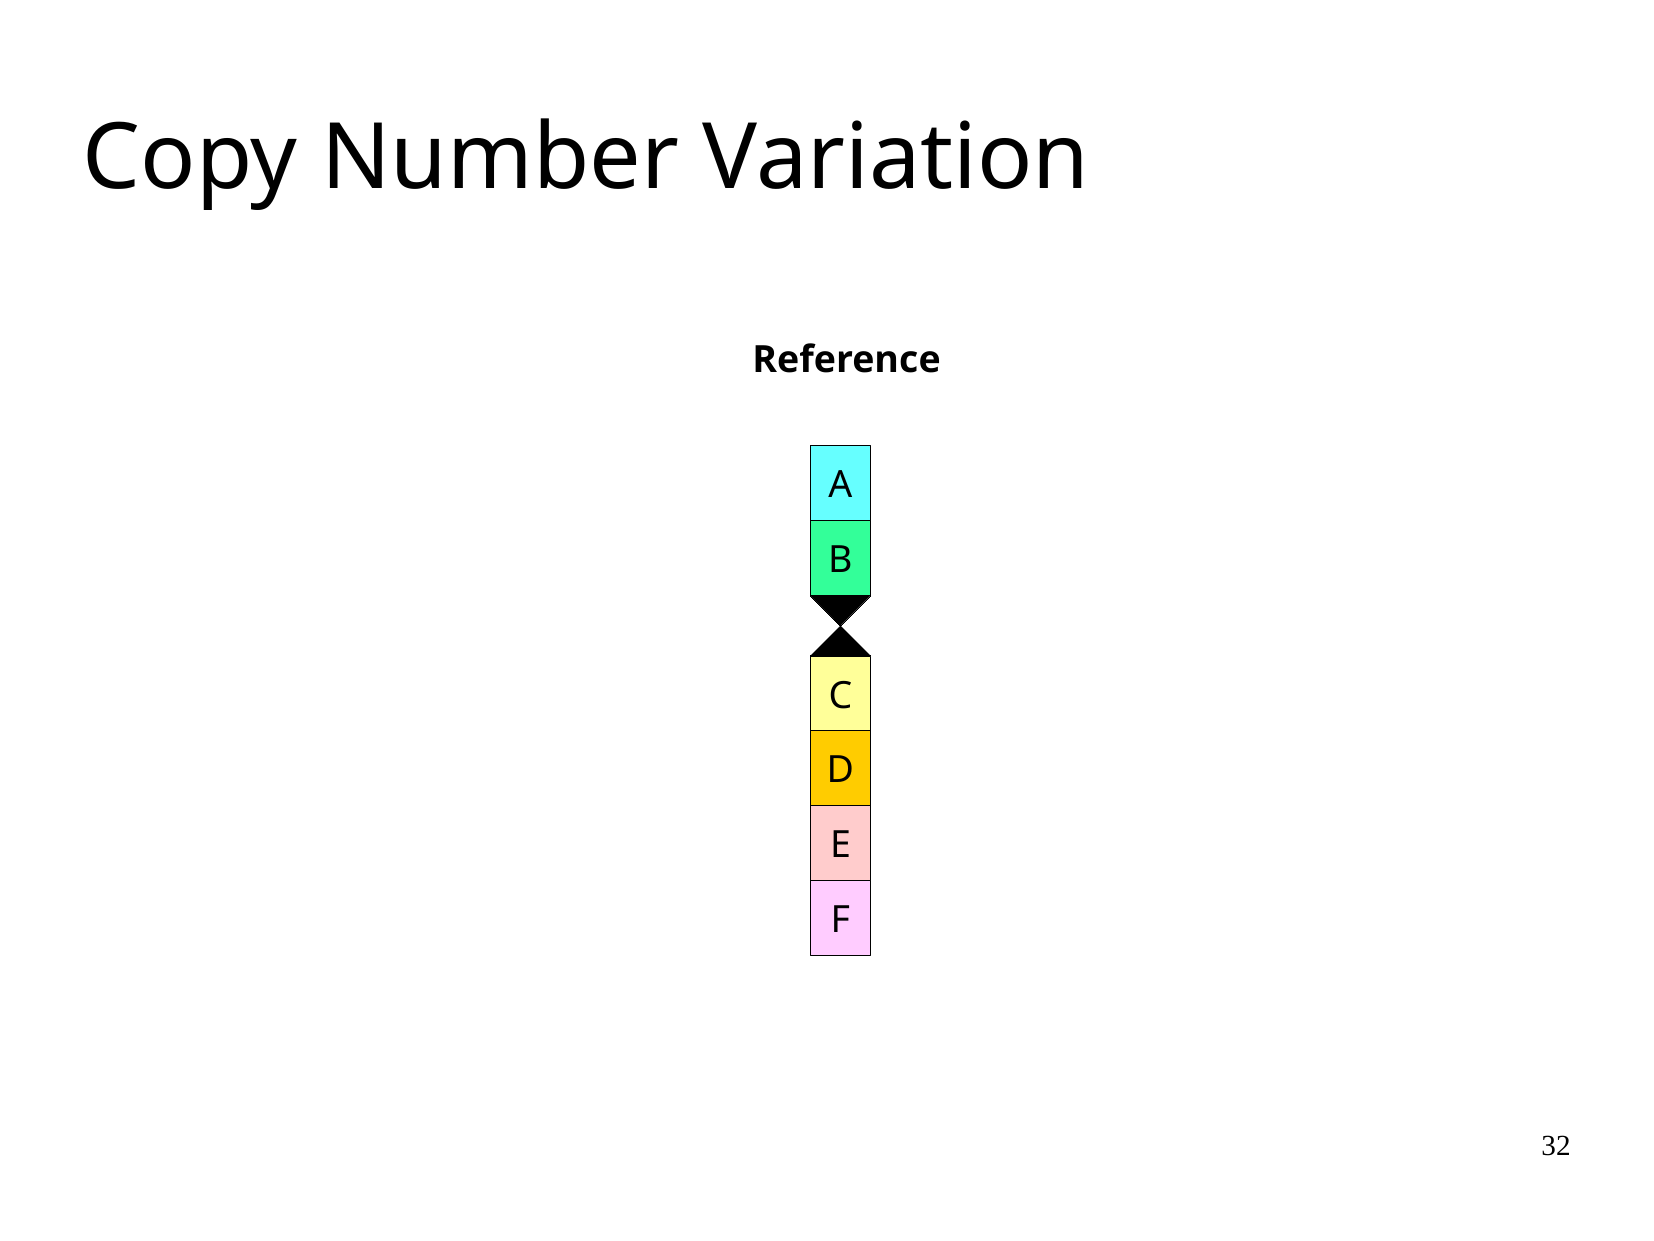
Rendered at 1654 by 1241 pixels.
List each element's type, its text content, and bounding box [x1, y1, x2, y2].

text_box B [810, 520, 871, 595]
text_box D [810, 730, 871, 805]
title Copy Number Variation [82, 49, 1571, 257]
text_box Reference [737, 325, 930, 386]
text_box C [810, 656, 871, 730]
text_box F [810, 880, 871, 956]
text_box E [810, 805, 871, 880]
text_box A [810, 445, 871, 520]
text_box [810, 595, 871, 656]
